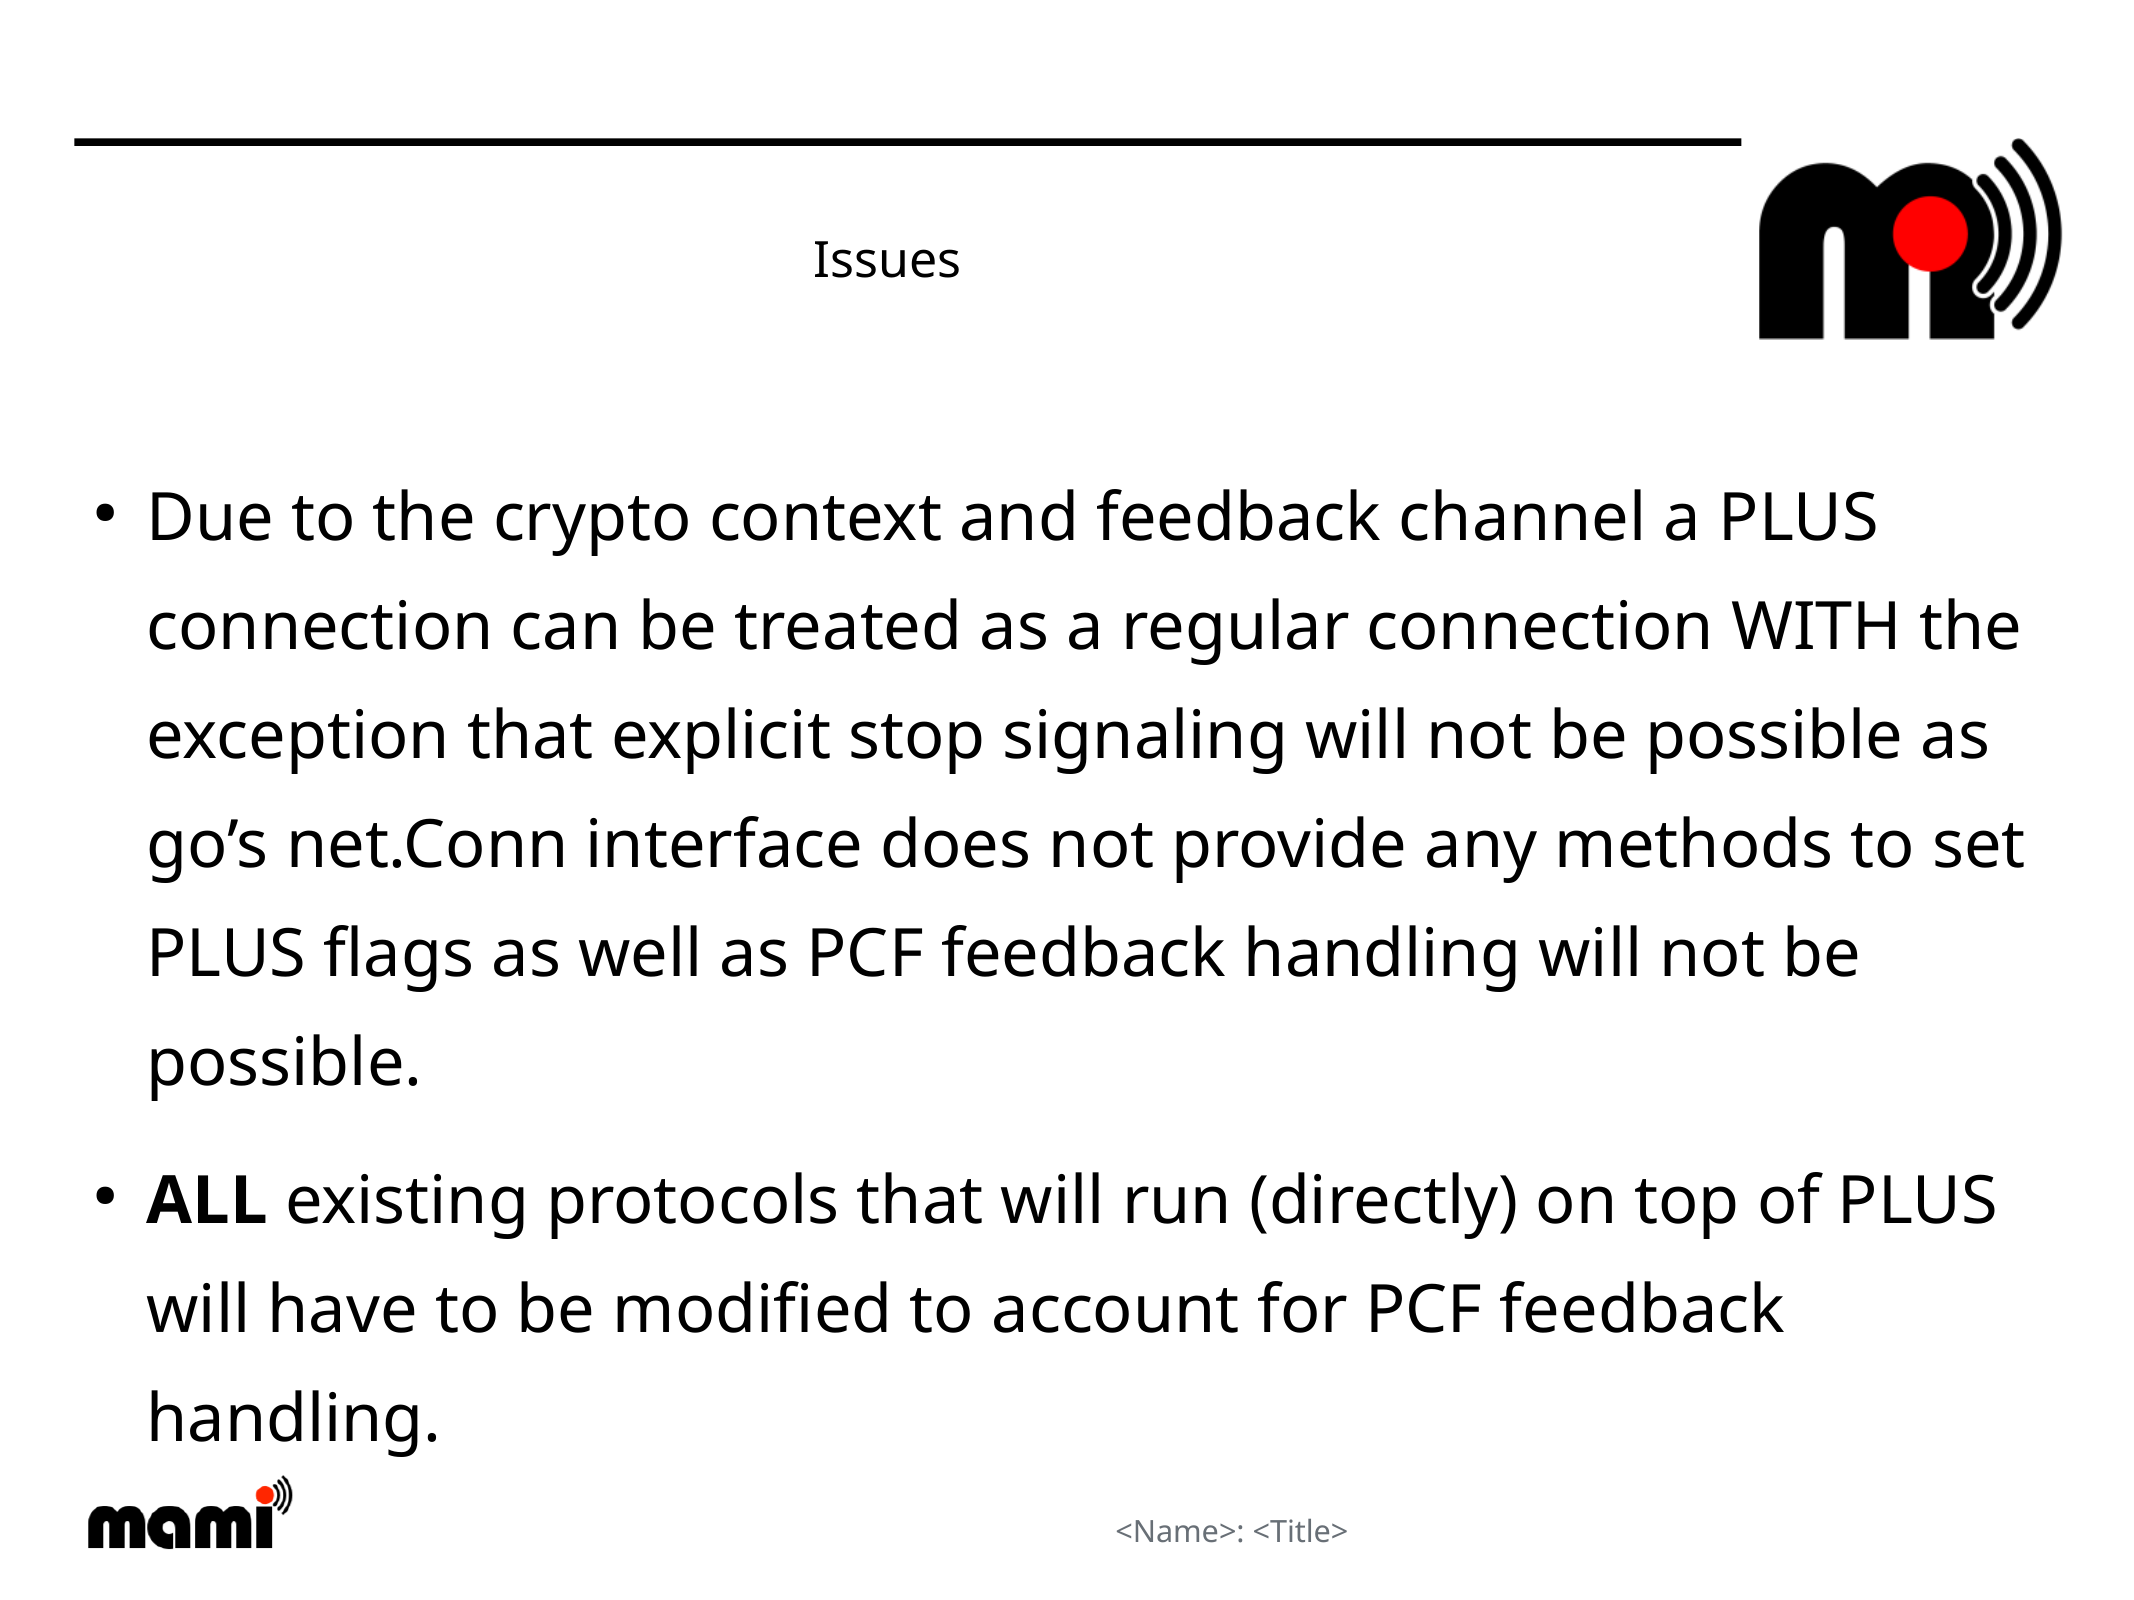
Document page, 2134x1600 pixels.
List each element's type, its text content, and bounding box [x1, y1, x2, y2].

picture [1758, 138, 2065, 340]
list Due to the crypto context and feedback channel a PLUS connection can be treated as a regular connection WITH the exception that explicit stop signaling will not be possible as go’s net.Conn interface does not provide any methods to set PLUS flags as well as PCF feedback handling will not be possible. ALL existing protocols that will run (directly) on top of PLUS will have to be modified to account for PCF feedback handling. [75, 451, 2053, 1462]
picture [86, 1473, 294, 1552]
title Issues [75, 144, 1700, 372]
